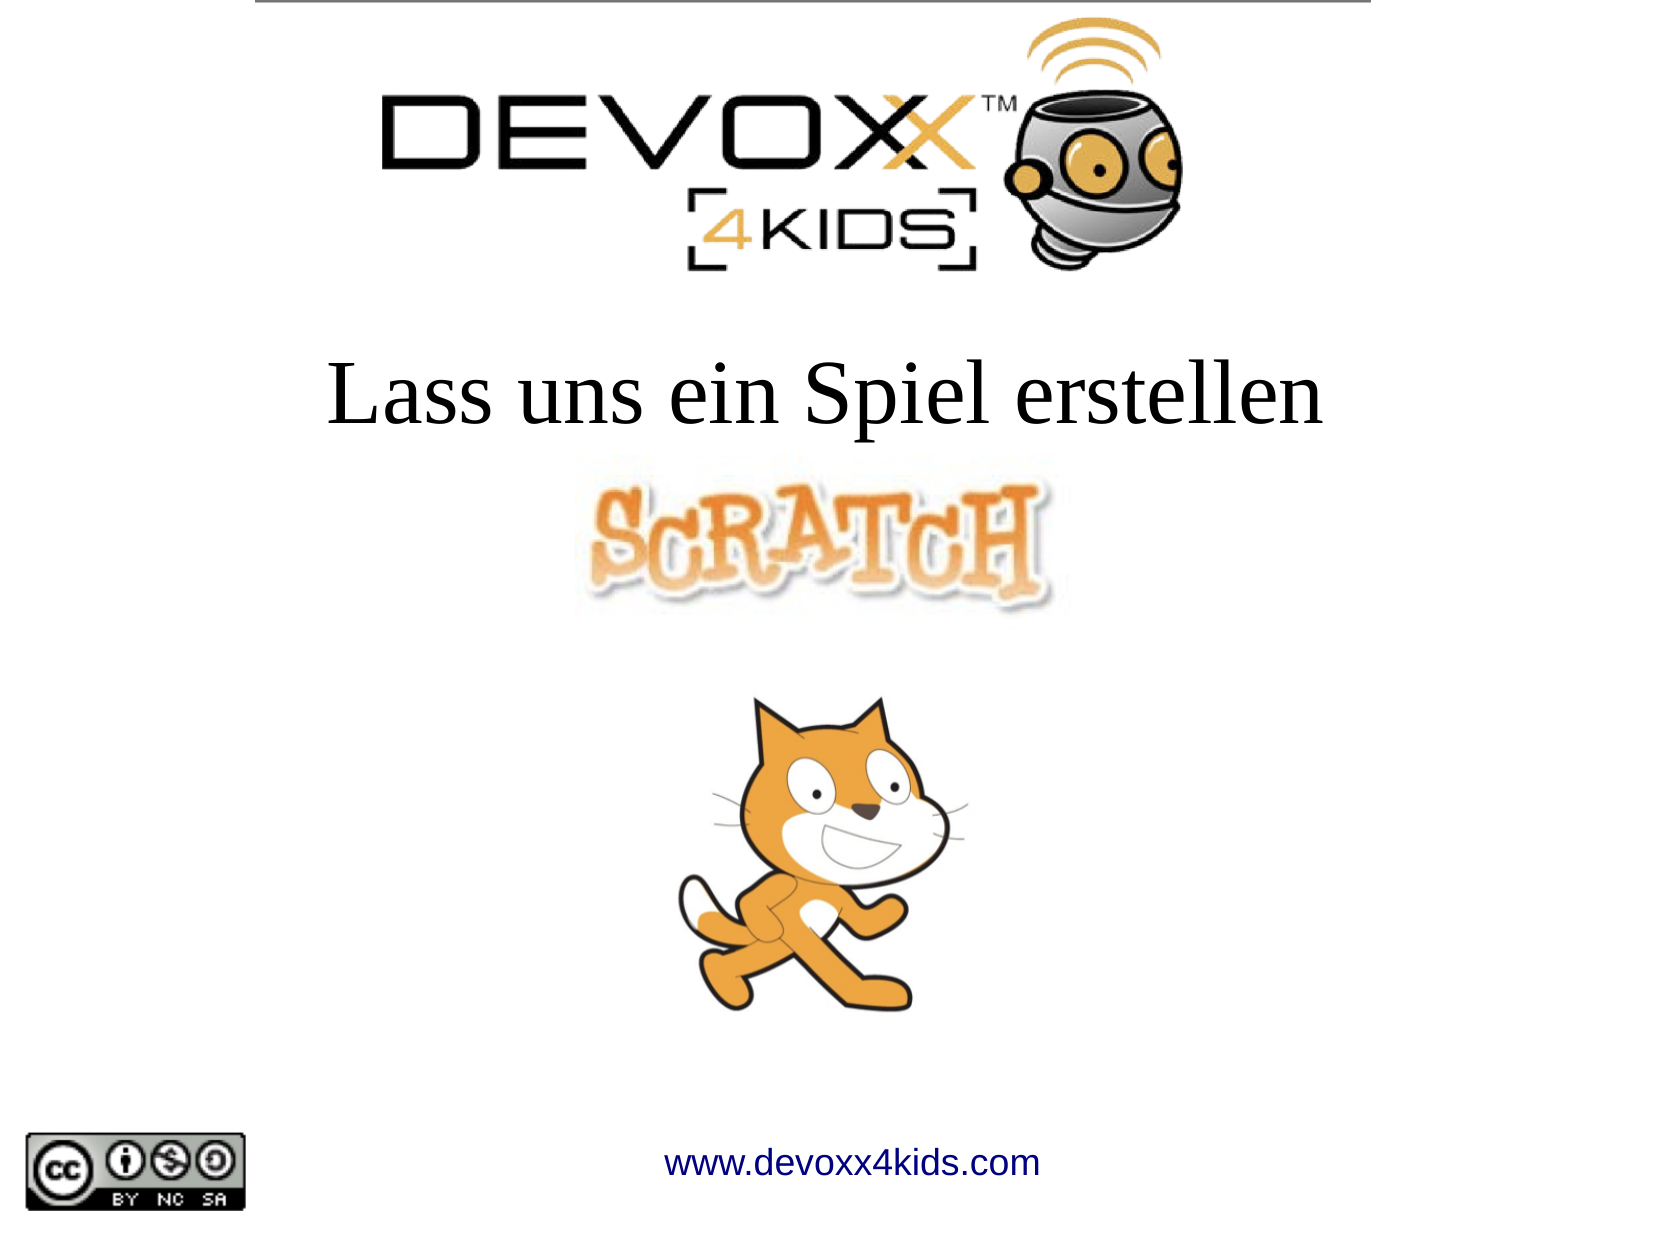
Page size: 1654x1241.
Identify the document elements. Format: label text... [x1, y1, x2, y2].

text_box www.devoxx4kids.com [649, 1133, 1059, 1233]
picture [255, 0, 1371, 355]
picture [515, 444, 1134, 1052]
picture [14, 1121, 249, 1212]
title Lass uns ein Spiel erstellen [82, 289, 1571, 497]
